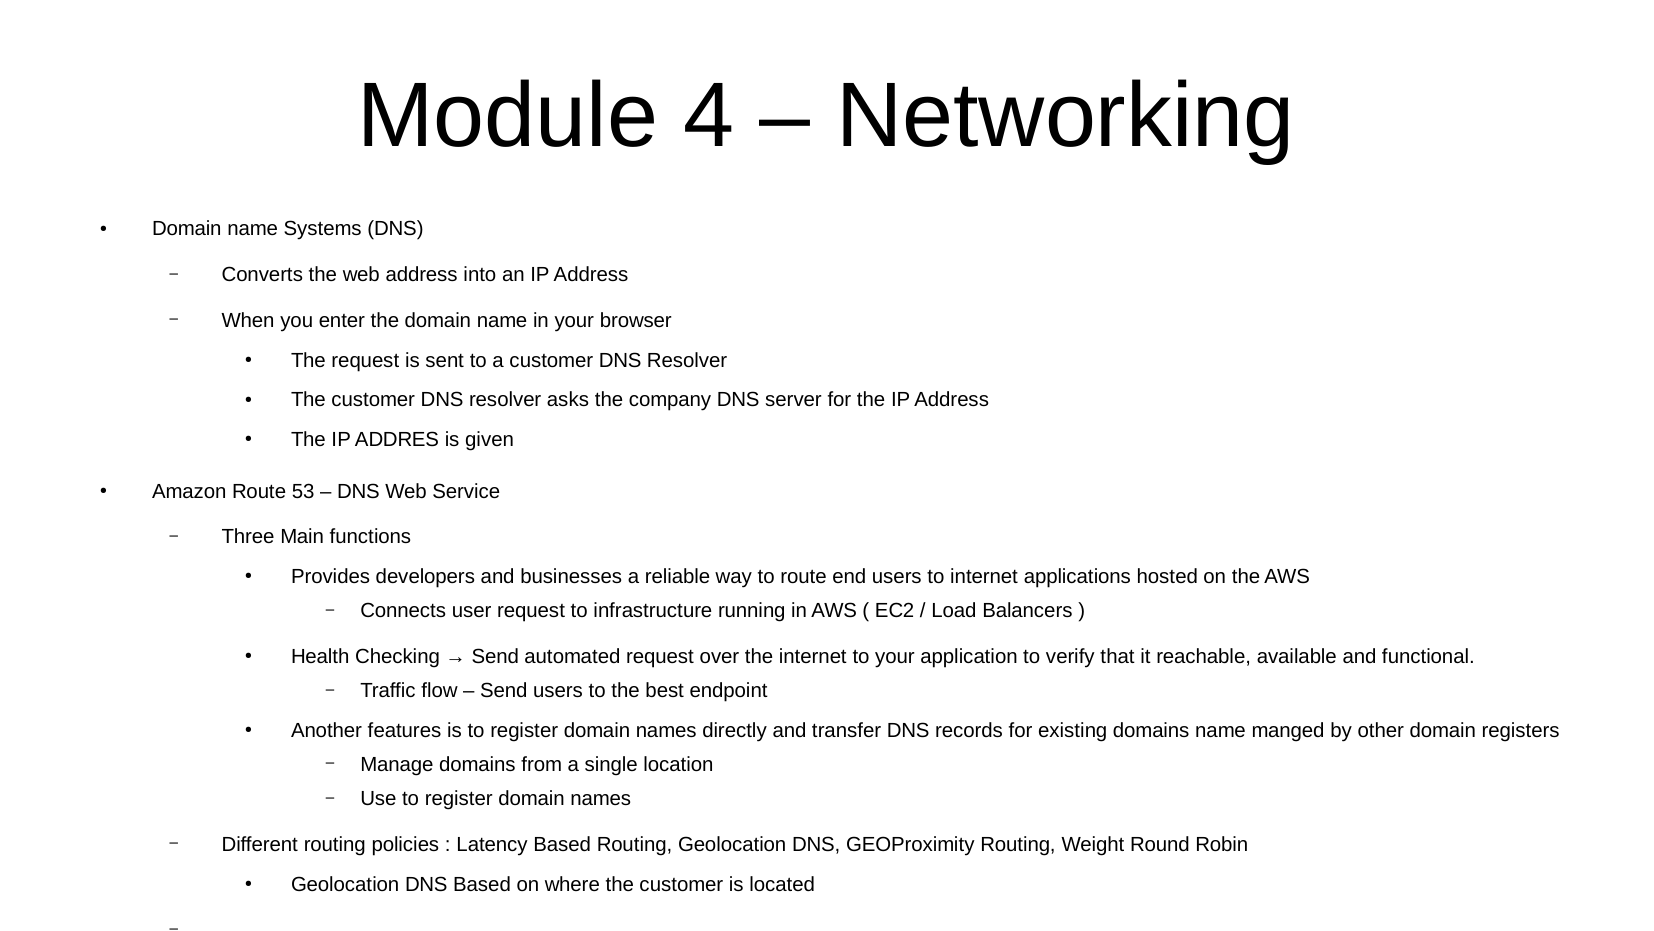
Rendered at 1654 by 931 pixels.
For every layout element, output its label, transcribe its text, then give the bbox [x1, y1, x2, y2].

list Domain name Systems (DNS) Converts the web address into an IP Address When you enter the domain name in your browser The request is sent to a customer DNS Resolver The customer DNS resolver asks the company DNS server for the IP Address The IP ADDRES is given Amazon Route 53 – DNS Web Service Three Main functions Provides developers and businesses a reliable way to route end users to internet applications hosted on the AWS Connects user request to infrastructure running in AWS ( EC2 / Load Balancers ) Health Checking → Send automated request over the internet to your application to verify that it reachable, available and functional. Traffic flow – Send users to the best endpoint Another features is to register domain names directly and transfer DNS records for existing domains name manged by other domain registers Manage domains from a single location Use to register domain names Different routing policies : Latency Based Routing, Geolocation DNS, GEOProximity Routing, Weight Round Robin Geolocation DNS Based on where the customer is located [82, 217, 1621, 901]
title Module 4 – Networking [82, 37, 1571, 193]
